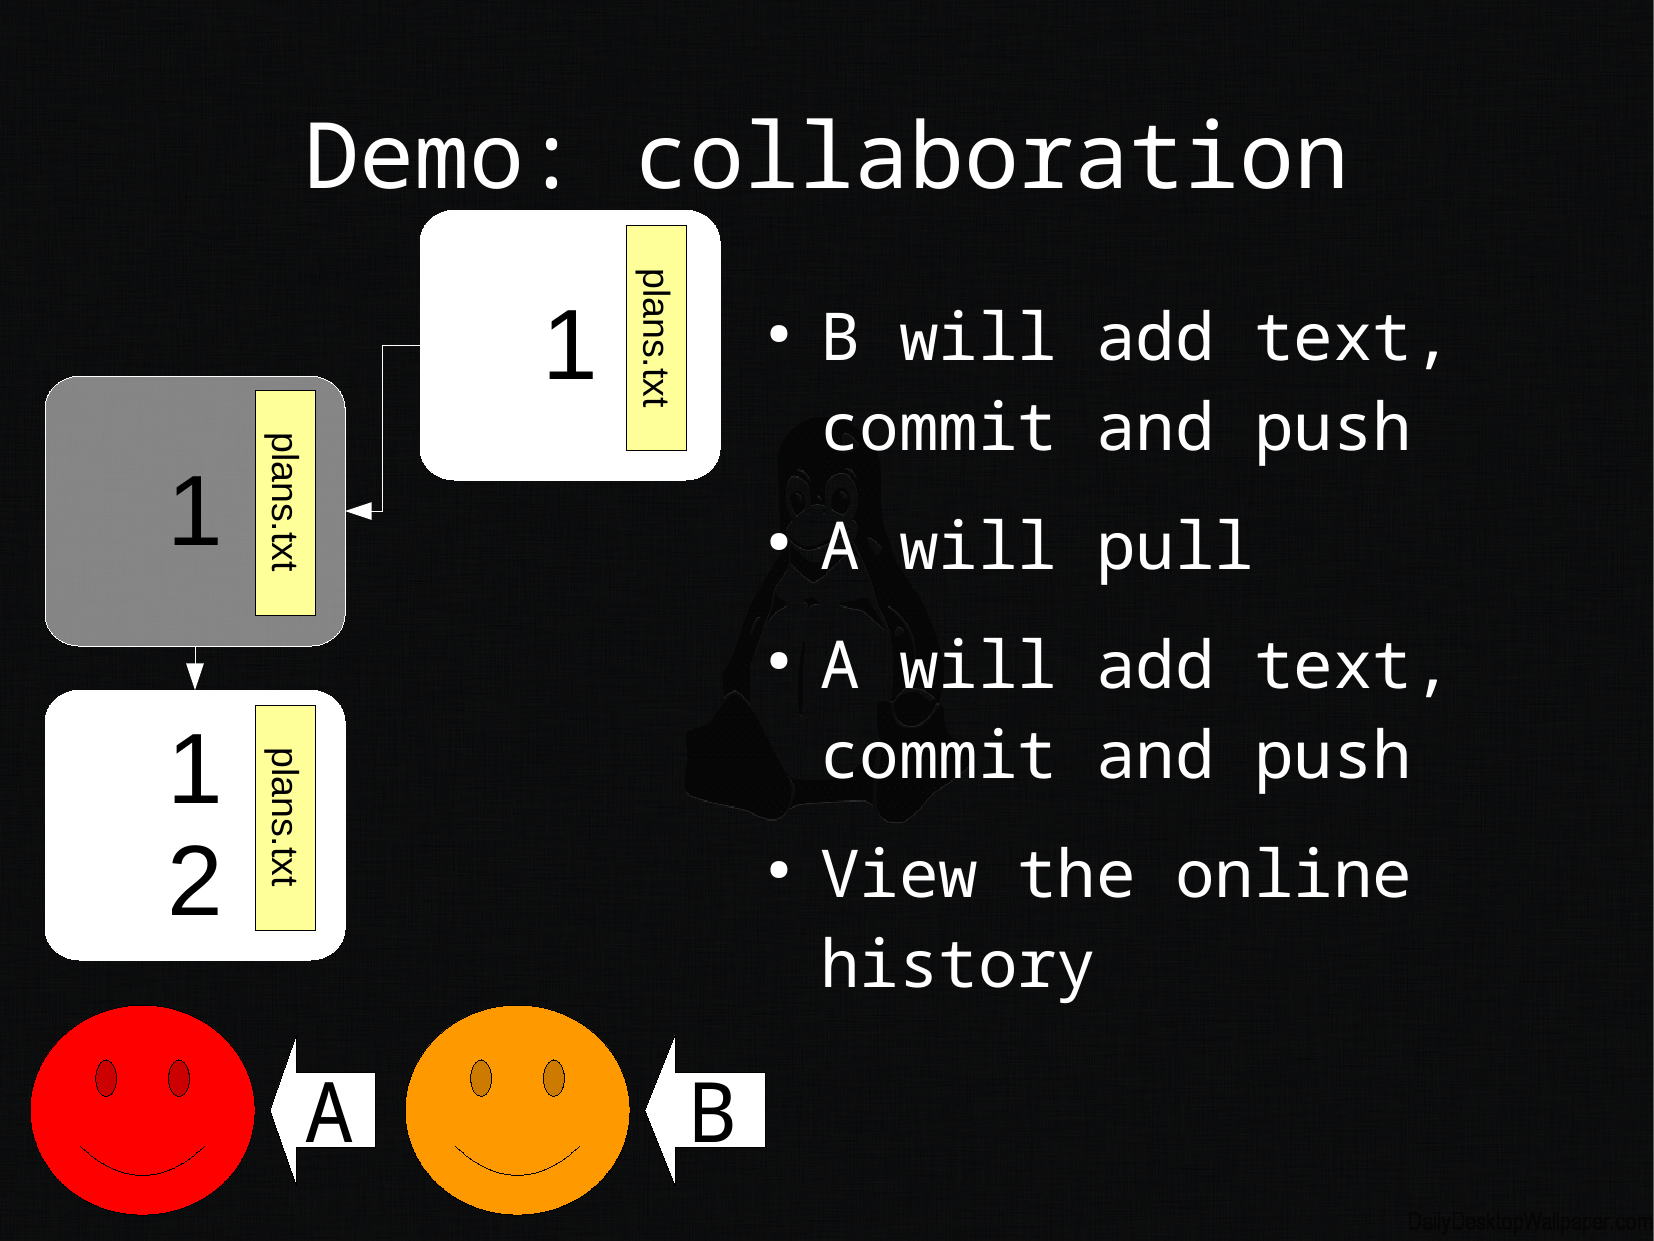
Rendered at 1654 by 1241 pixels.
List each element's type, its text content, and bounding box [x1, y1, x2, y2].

title Demo: collaboration [82, 49, 1571, 257]
text_box plans.txt [626, 225, 687, 451]
text_box 1 [45, 376, 346, 647]
text_box plans.txt [255, 705, 316, 931]
text_box [30, 1005, 256, 1216]
text_box plans.txt [255, 390, 316, 616]
picture [0, 0, 1654, 1241]
text_box 1 [420, 210, 721, 481]
text_box B [644, 1035, 766, 1186]
text_box 1 2 [45, 690, 346, 961]
text_box A [270, 1035, 376, 1186]
text_box [405, 1005, 631, 1216]
list B will add text, commit and push A will pull A will add text, commit and push View the online history [750, 290, 1606, 1010]
